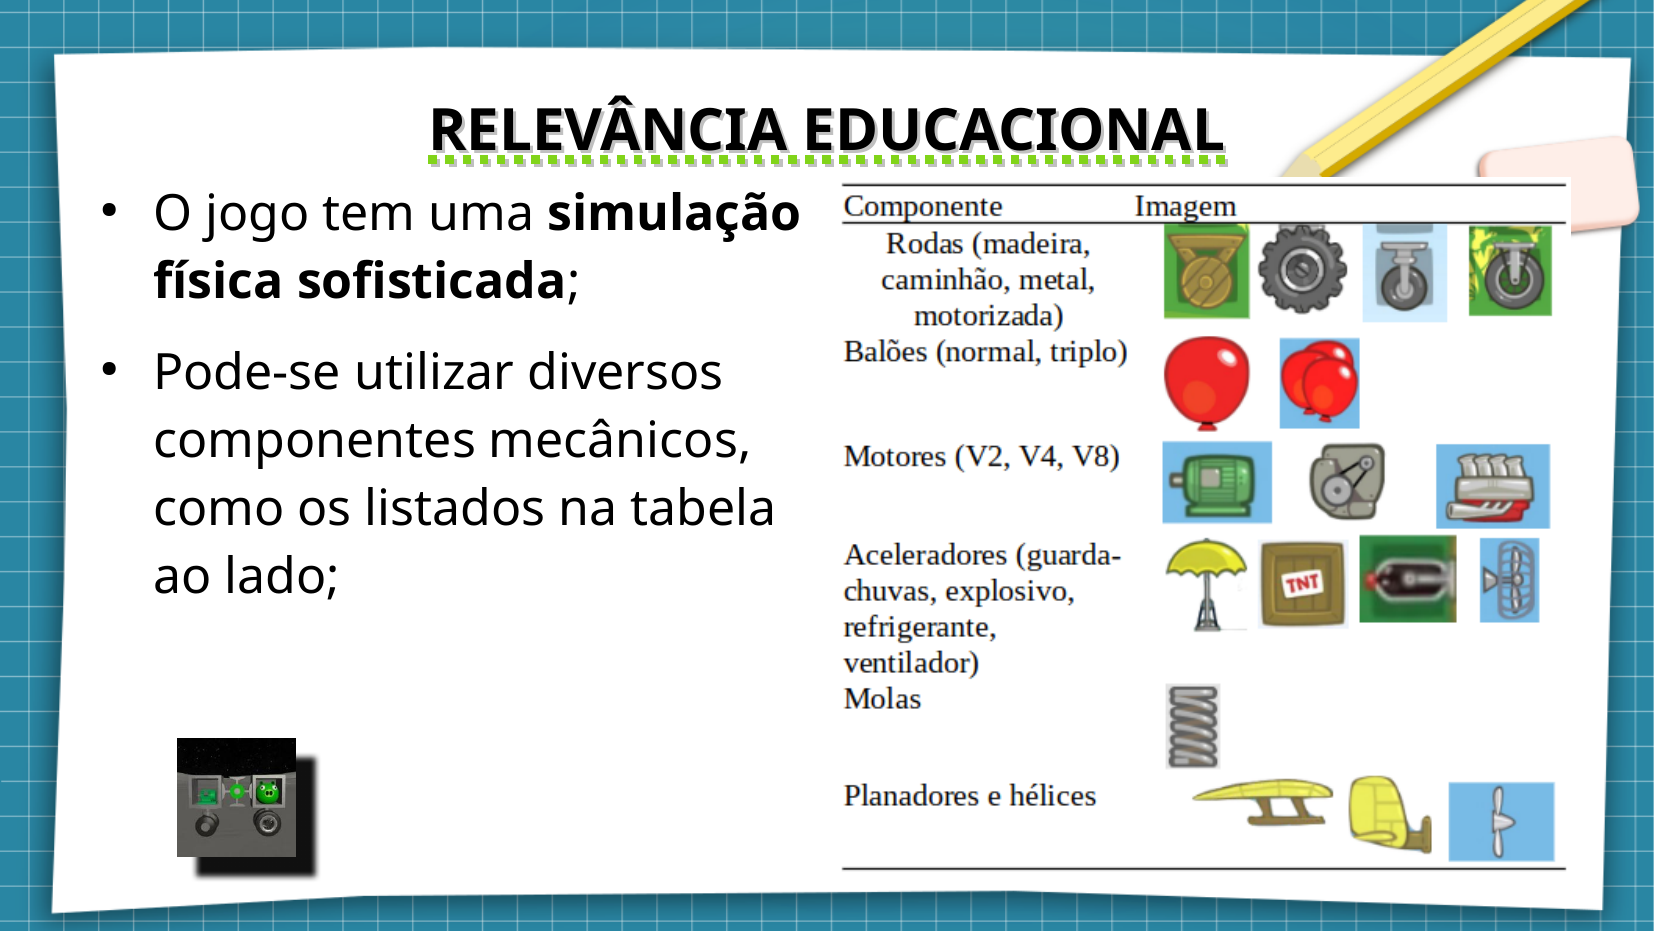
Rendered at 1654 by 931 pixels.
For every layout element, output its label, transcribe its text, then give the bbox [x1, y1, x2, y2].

title Relevância educacional [82, 50, 1571, 206]
picture [0, 0, 1654, 931]
list O jogo tem uma simulação física sofisticada; Pode-se utilizar diversos componentes mecânicos, como os listados na tabela ao lado; [82, 177, 809, 717]
